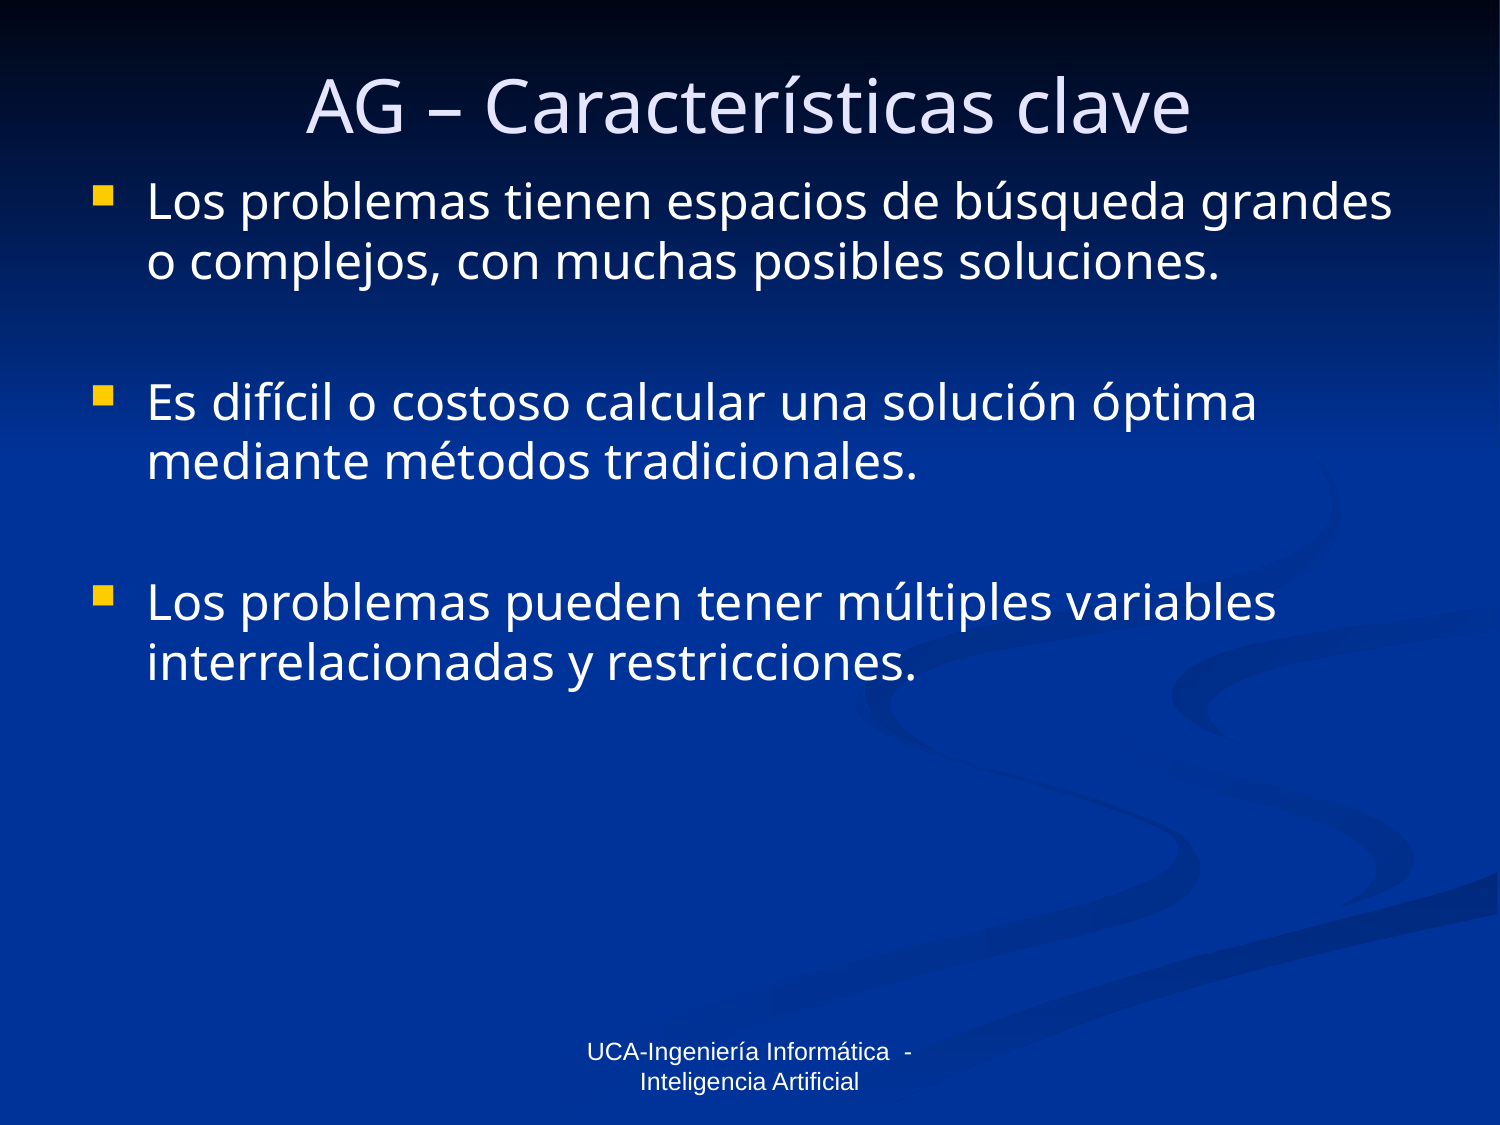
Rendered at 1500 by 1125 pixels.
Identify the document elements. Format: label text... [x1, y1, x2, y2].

footer UCA-Ingeniería Informática - Inteligencia Artificial [512, 1025, 988, 1104]
list Los problemas tienen espacios de búsqueda grandes o complejos, con muchas posibles soluciones. Es difícil o costoso calcular una solución óptima mediante métodos tradicionales. Los problemas pueden tener múltiples variables interrelacionadas y restricciones. [75, 162, 1425, 980]
title AG – Características clave [75, 45, 1425, 162]
